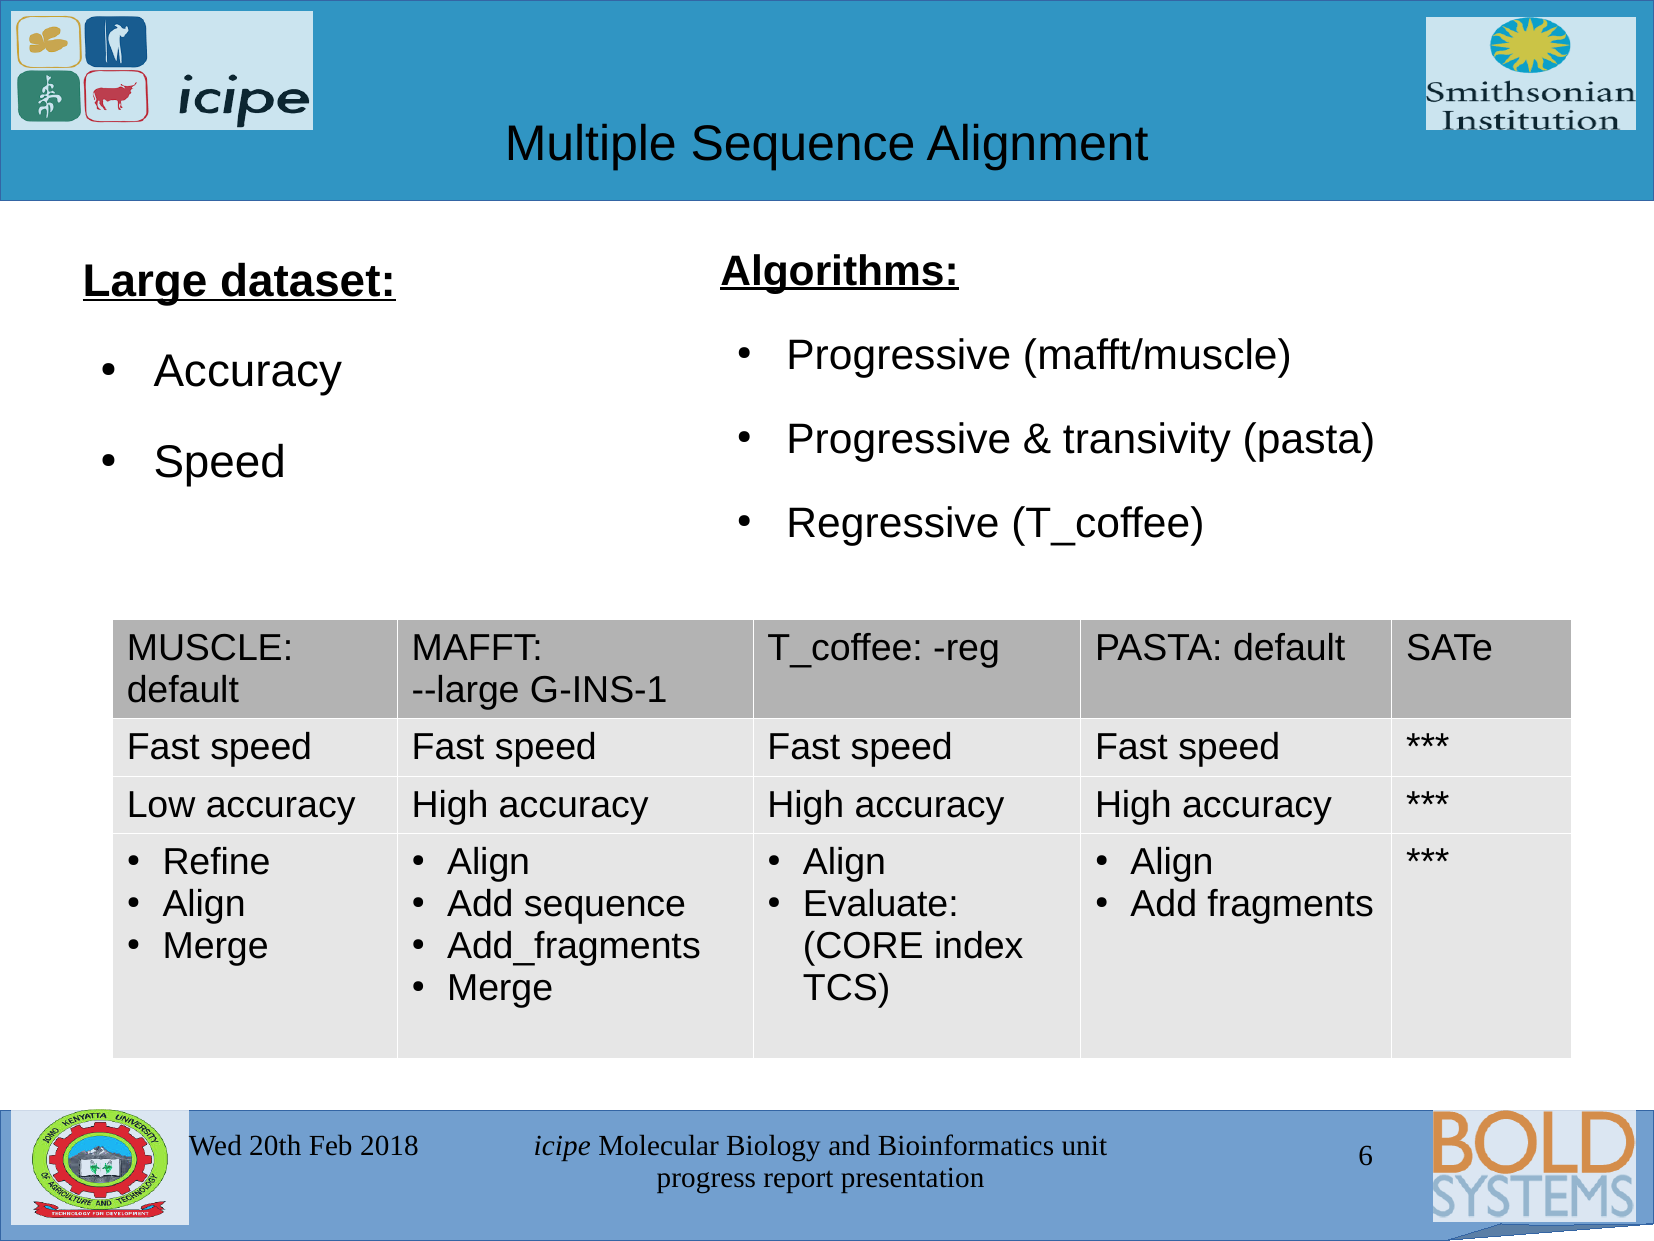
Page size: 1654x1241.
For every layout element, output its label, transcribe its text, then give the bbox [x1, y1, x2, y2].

picture [11, 11, 313, 130]
table_cell *** [1392, 777, 1571, 833]
list Algorithms: Progressive (mafft/muscle) Progressive & transivity (pasta) Regressive (T_coffee) [720, 246, 1447, 550]
table_cell *** [1392, 719, 1571, 776]
table_cell Refine Align Merge [113, 834, 397, 1058]
table_cell Fast speed [1081, 719, 1391, 776]
list Large dataset: Accuracy Speed [82, 254, 615, 598]
table_cell Fast speed [398, 719, 753, 776]
table_cell High accuracy [398, 777, 753, 833]
table_cell High accuracy [754, 777, 1080, 833]
table_cell Fast speed [113, 719, 397, 776]
table_cell Align Evaluate: (CORE index TCS) [754, 834, 1080, 1058]
table_cell [11, 1104, 189, 1110]
table_header SATe [1392, 620, 1571, 718]
table_header MAFFT: --large G-INS-1 [398, 620, 753, 718]
table_header MUSCLE: default [113, 620, 397, 718]
table_cell Align Add fragments [1081, 834, 1391, 1058]
table_cell *** [1392, 834, 1571, 1058]
table_cell Low accuracy [113, 777, 397, 833]
table_cell Fast speed [754, 719, 1080, 776]
table_header T_coffee: -reg [754, 620, 1080, 718]
title Multiple Sequence Alignment [82, 49, 1571, 237]
table_cell High accuracy [1081, 777, 1391, 833]
table_header PASTA: default [1081, 620, 1391, 718]
table_cell Align Add sequence Add_fragments Merge [398, 834, 753, 1058]
picture [1426, 17, 1636, 130]
